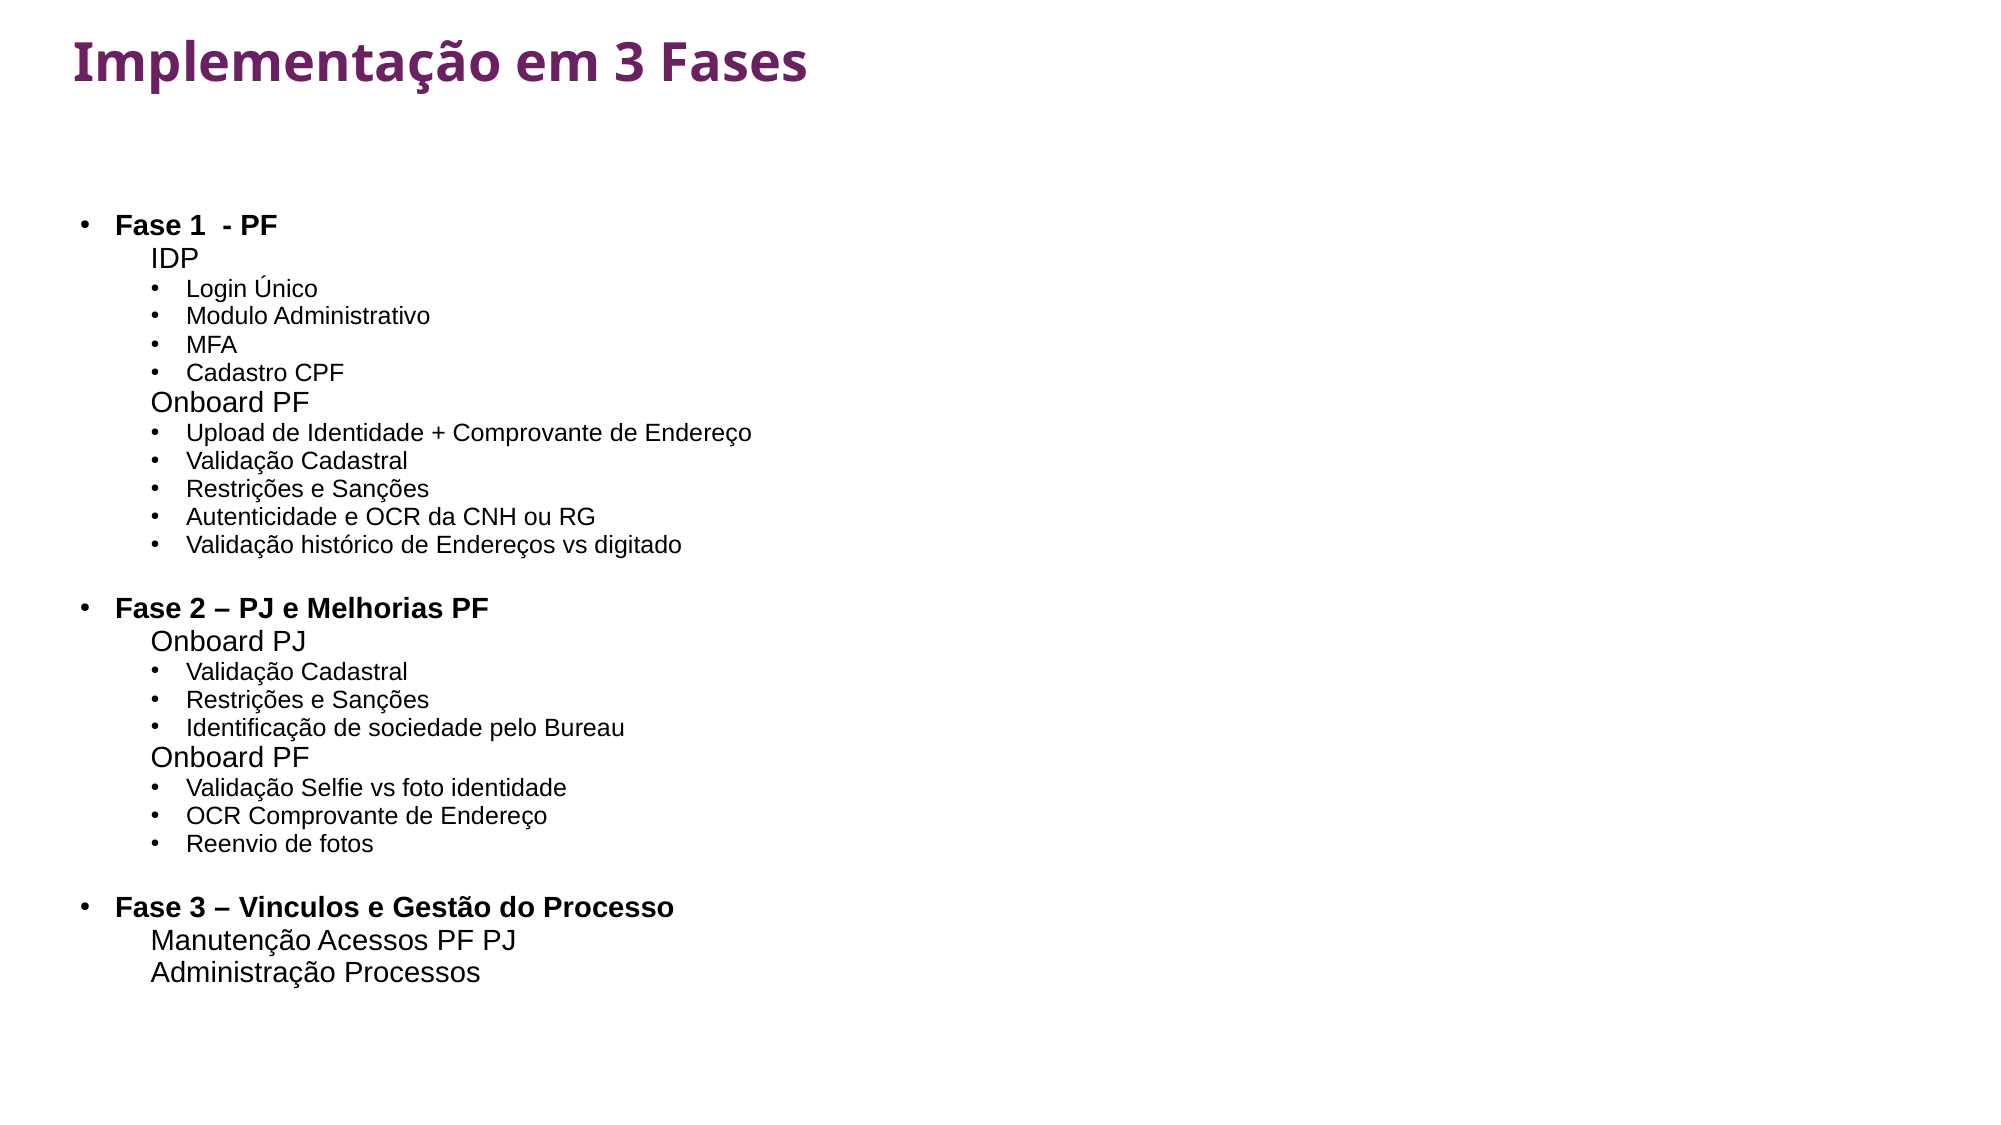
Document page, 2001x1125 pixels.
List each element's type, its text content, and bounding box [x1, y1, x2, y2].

text_box Implementação em 3 Fases [58, 19, 1683, 100]
text_box Fase 1 - PF IDP Login Único Modulo Administrativo MFA Cadastro CPF Onboard PF Upload de Identidade + Comprovante de Endereço Validação Cadastral Restrições e Sanções Autenticidade e OCR da CNH ou RG Validação histórico de Endereços vs digitado Fase 2 – PJ e Melhorias PF Onboard PJ Validação Cadastral Restrições e Sanções Identificação de sociedade pelo Bureau Onboard PF Validação Selfie vs foto identidade OCR Comprovante de Endereço Reenvio de fotos Fase 3 – Vinculos e Gestão do Processo Manutenção Acessos PF PJ Administração Processos [64, 159, 1926, 1043]
